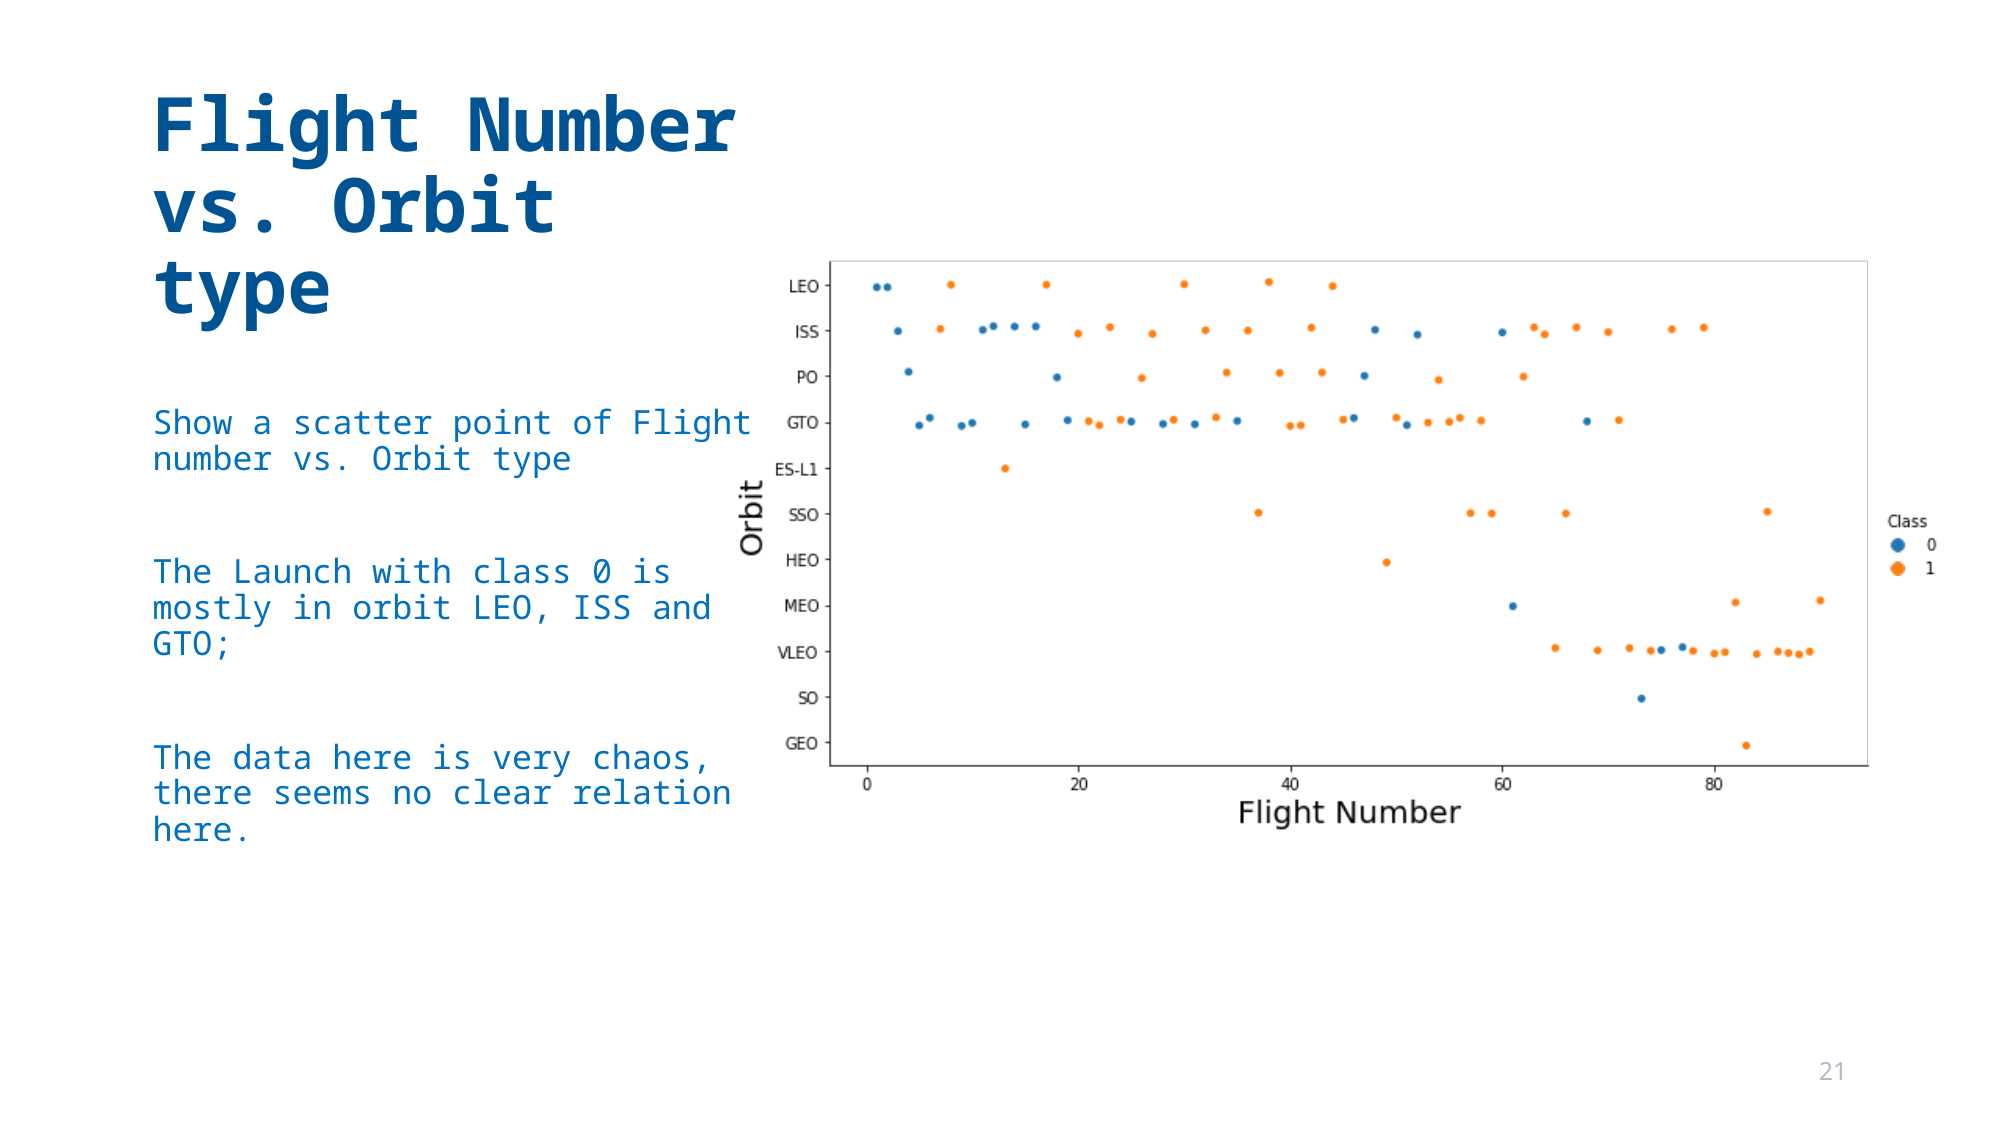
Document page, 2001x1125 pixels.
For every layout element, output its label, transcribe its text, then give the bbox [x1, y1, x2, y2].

title Flight Number vs. Orbit type [137, 75, 783, 337]
list Show a scatter point of Flight number vs. Orbit type The Launch with class 0 is mostly in orbit LEO, ISS and GTO; The data here is very chaos, there seems no clear relation here. [137, 337, 783, 963]
picture [728, 252, 1949, 839]
slide_number 36 [1412, 1042, 1863, 1103]
